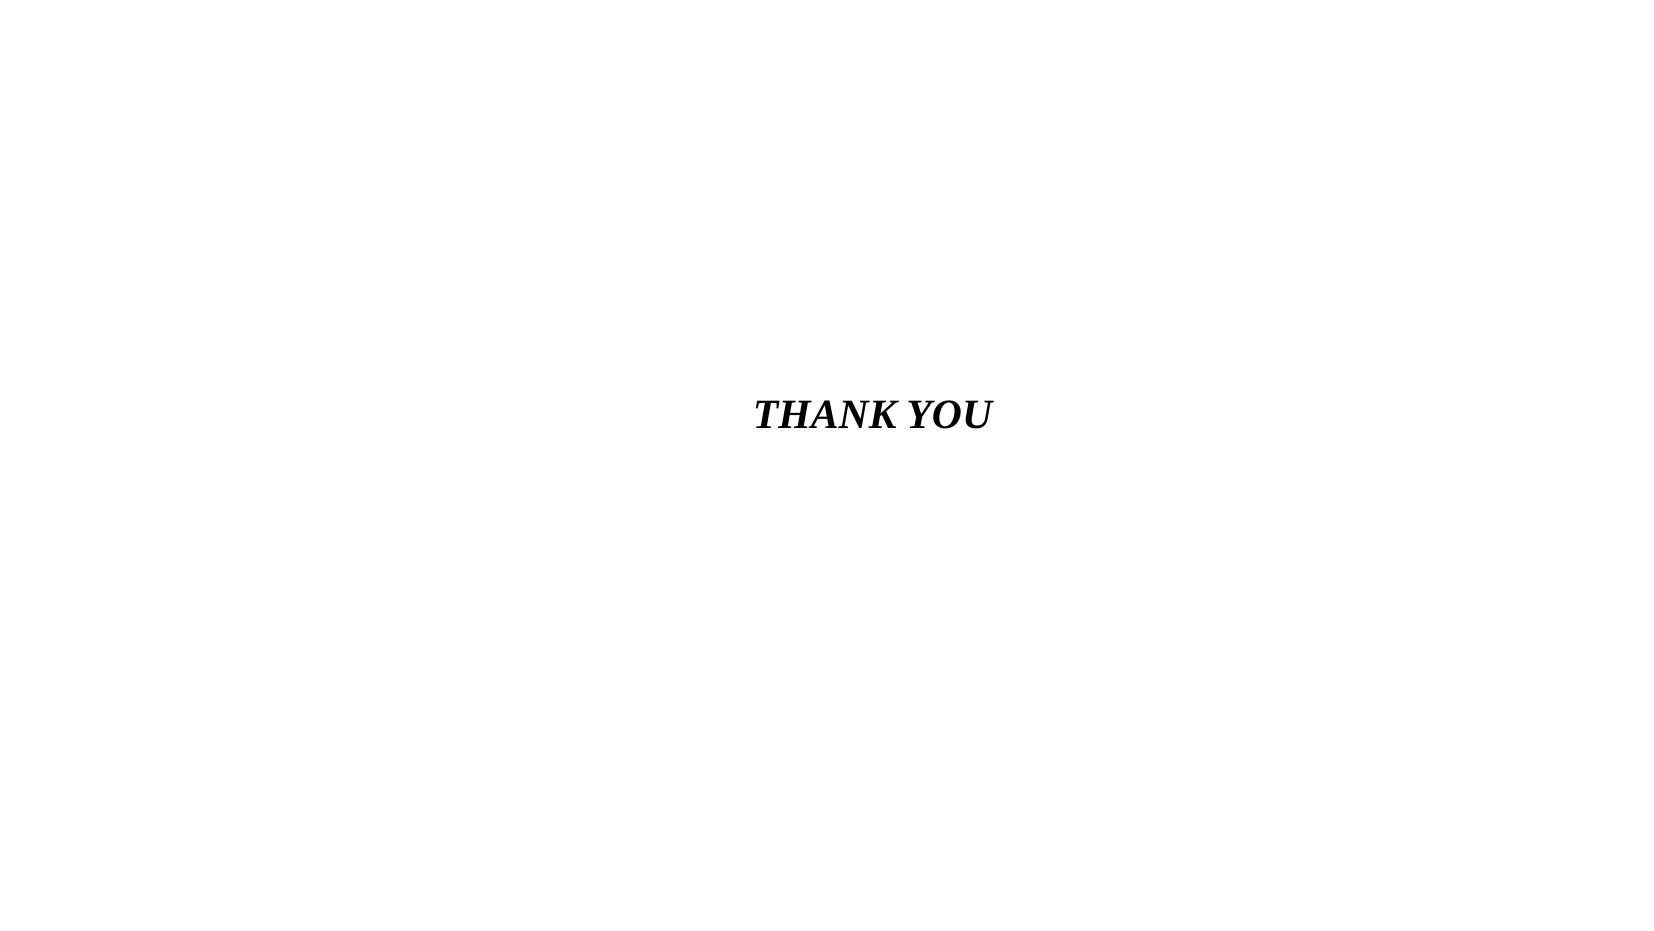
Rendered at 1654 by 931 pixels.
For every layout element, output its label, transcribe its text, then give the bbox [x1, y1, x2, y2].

text_box THANK YOU [738, 383, 1447, 591]
